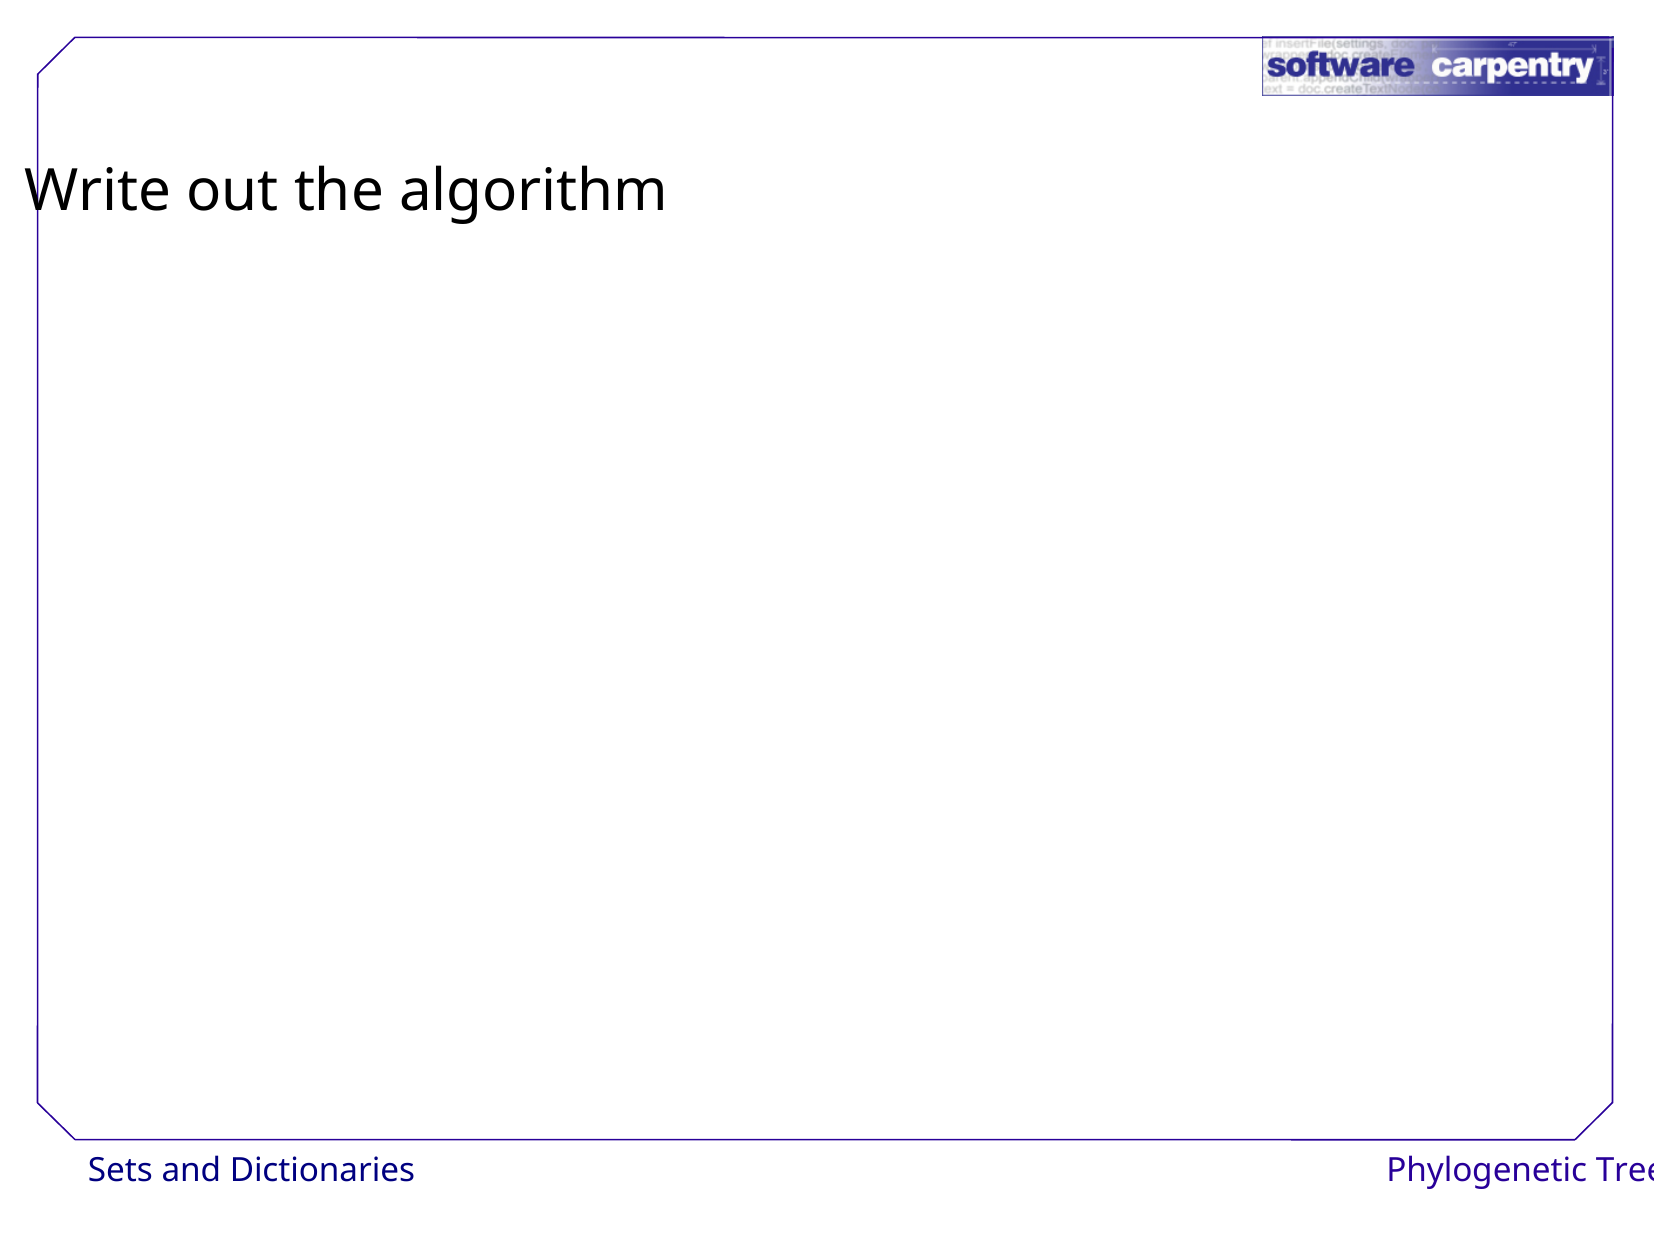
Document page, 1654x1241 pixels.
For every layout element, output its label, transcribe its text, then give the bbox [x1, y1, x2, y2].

text_box Write out the algorithm [9, 109, 834, 231]
picture [1262, 36, 1614, 96]
